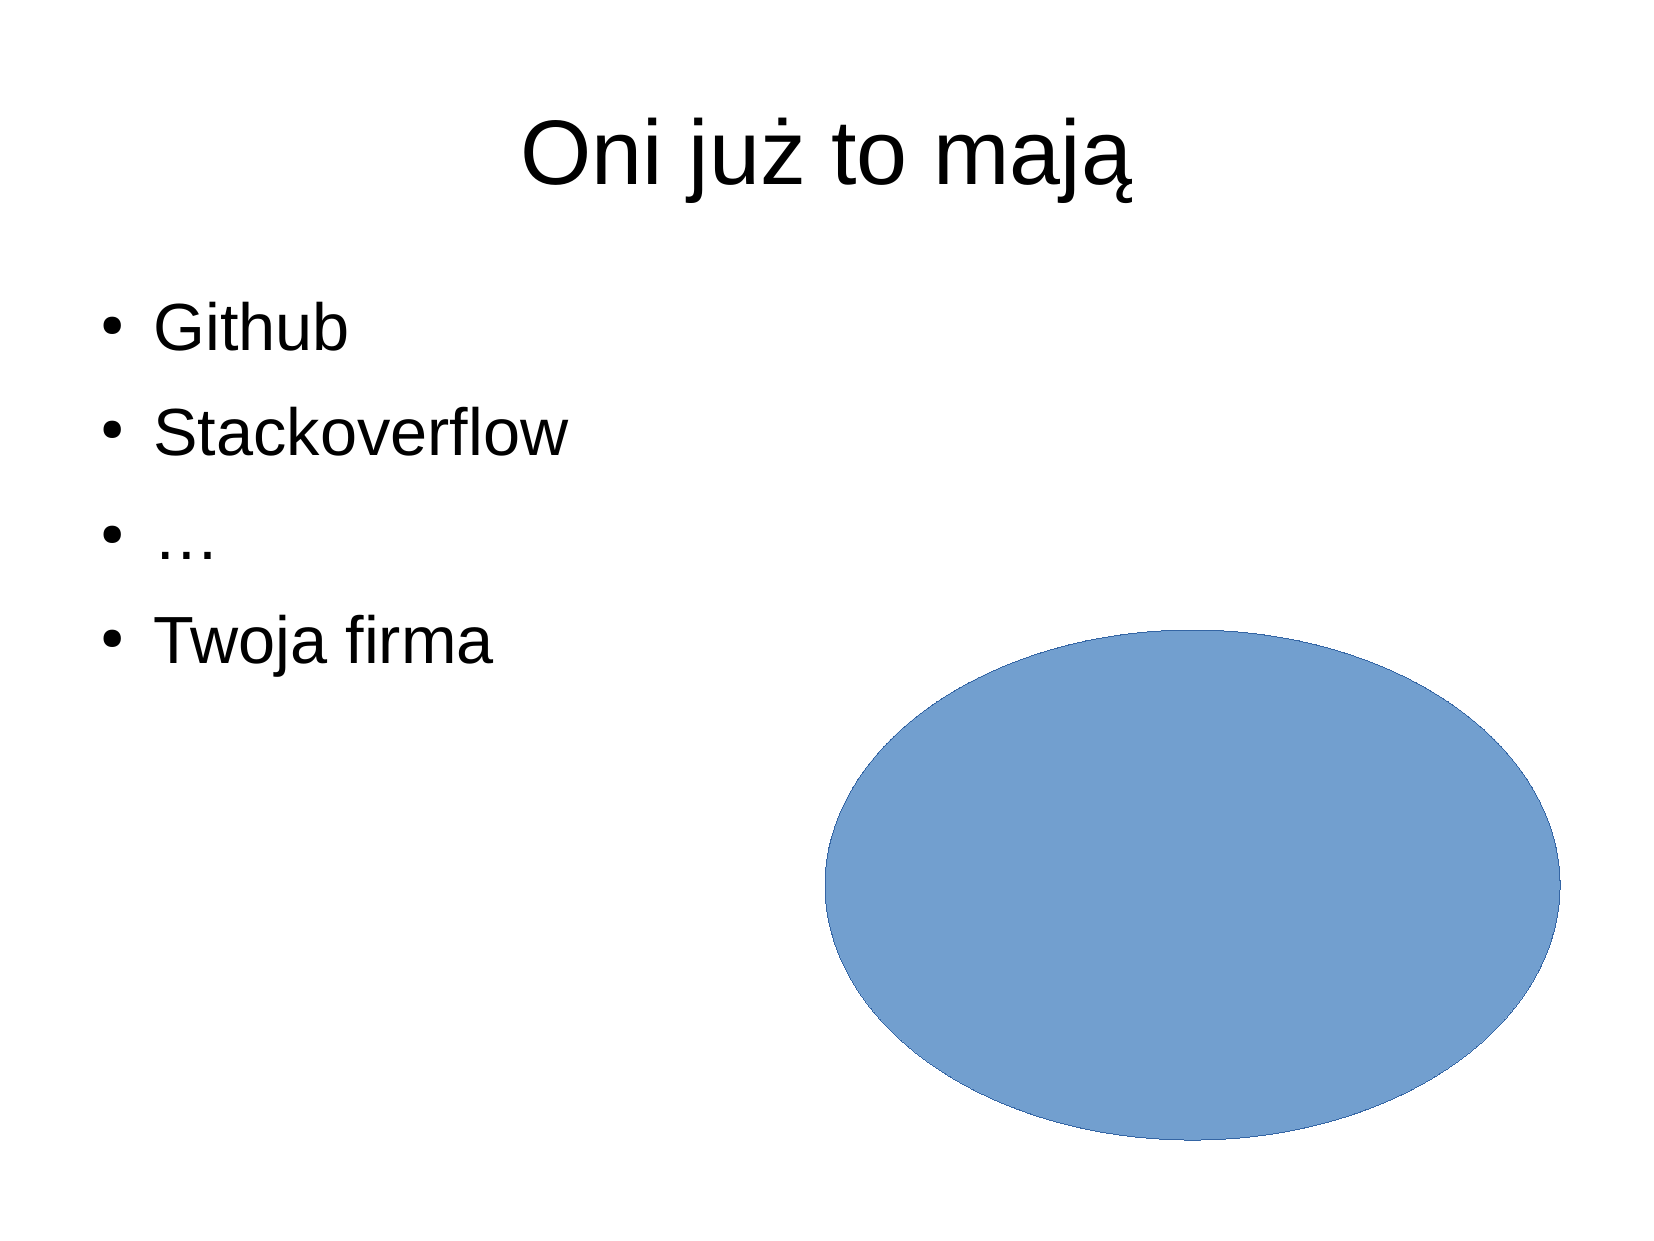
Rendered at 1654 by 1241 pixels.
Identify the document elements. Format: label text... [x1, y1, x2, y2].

text_box [825, 630, 1561, 1141]
list Github Stackoverflow … Twoja firma [82, 290, 1571, 1010]
title Oni już to mają [82, 49, 1571, 257]
